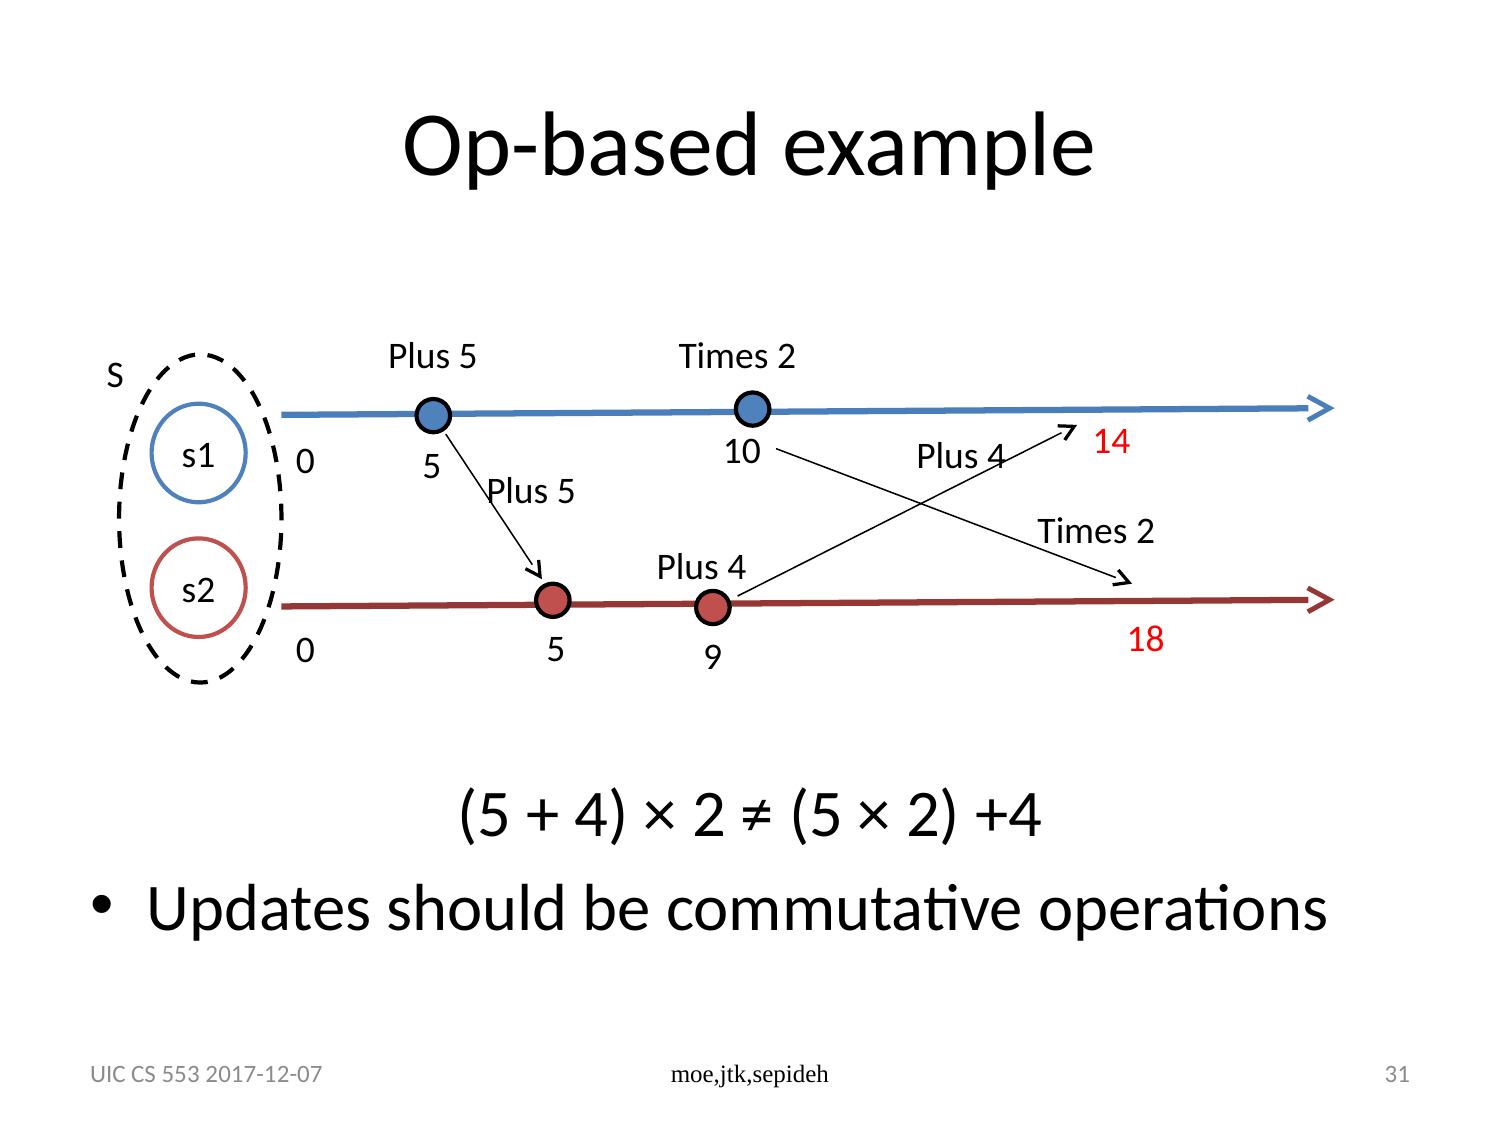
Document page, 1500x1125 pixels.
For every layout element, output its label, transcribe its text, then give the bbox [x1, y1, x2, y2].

list (5 + 4) × 2 ≠ (5 × 2) +4 Updates should be commutative operations [75, 762, 1425, 1020]
text_box [416, 398, 451, 433]
text_box Times 2 [663, 324, 812, 384]
text_box 14 [1077, 408, 1146, 469]
text_box Plus 4 [901, 423, 1022, 484]
text_box S [91, 343, 139, 403]
text_box [696, 590, 730, 625]
text_box 18 [1111, 606, 1180, 667]
text_box [119, 354, 282, 683]
title Op-based example [75, 45, 1425, 233]
text_box [735, 392, 770, 419]
text_box [536, 583, 570, 616]
text_box Plus 4 [641, 534, 762, 595]
text_box 5 [407, 434, 457, 494]
text_box Plus 5 [471, 458, 592, 519]
text_box 10 [708, 419, 776, 479]
text_box s1 [151, 403, 246, 503]
text_box 5 [531, 616, 581, 677]
text_box 0 [280, 428, 330, 489]
text_box 9 [688, 625, 738, 685]
text_box s2 [151, 538, 246, 637]
text_box 0 [280, 617, 330, 678]
text_box Plus 4 [744, 586, 762, 595]
text_box Plus 5 [373, 323, 493, 384]
text_box Times 2 [1022, 498, 1171, 559]
